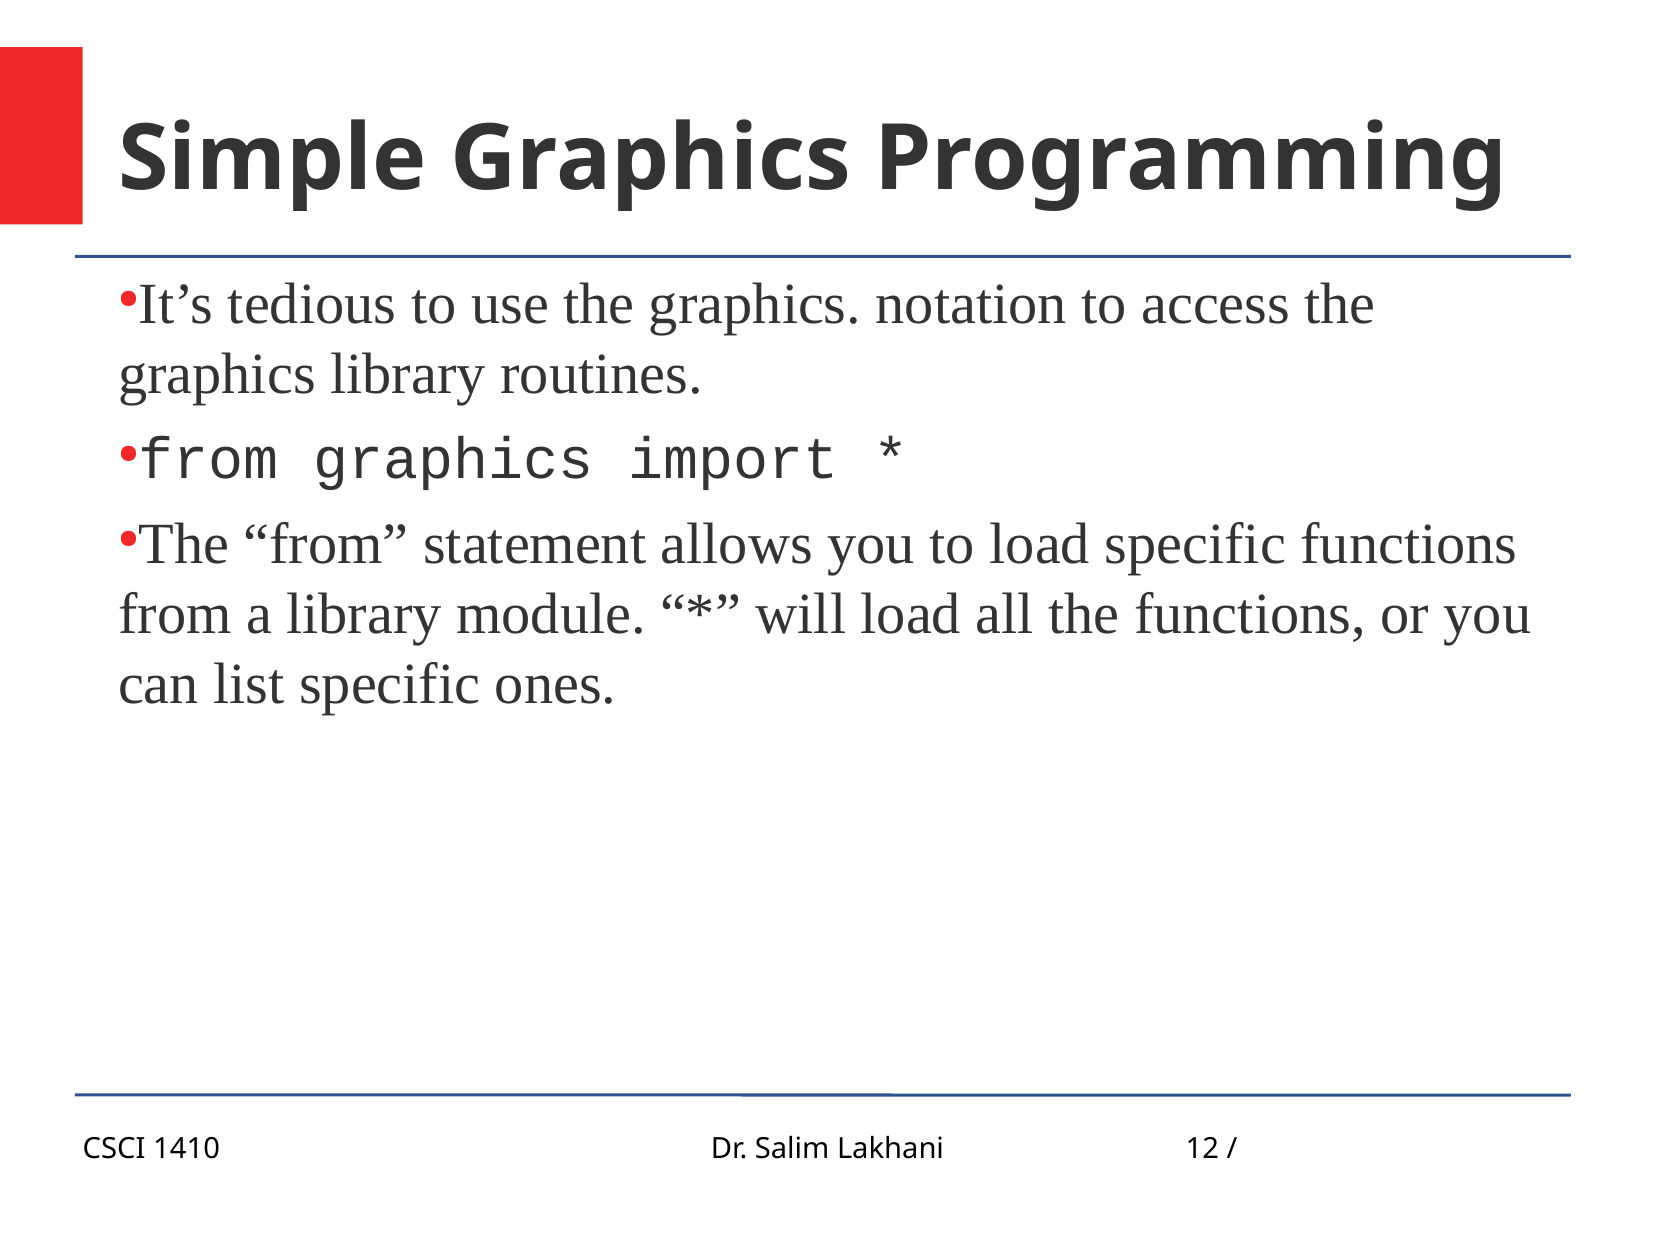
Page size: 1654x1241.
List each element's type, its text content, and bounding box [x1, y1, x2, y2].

text_box CSCI 1410 [82, 1129, 468, 1216]
text_box / [1185, 1129, 1571, 1216]
text_box Dr. Salim Lakhani [565, 1129, 1090, 1216]
title Simple Graphics Programming [118, 49, 1571, 257]
list It’s tedious to use the graphics. notation to access the graphics library routines. from graphics import * The “from” statement allows you to load specific functions from a library module. “*” will load all the functions, or you can list specific ones. [118, 265, 1536, 1081]
